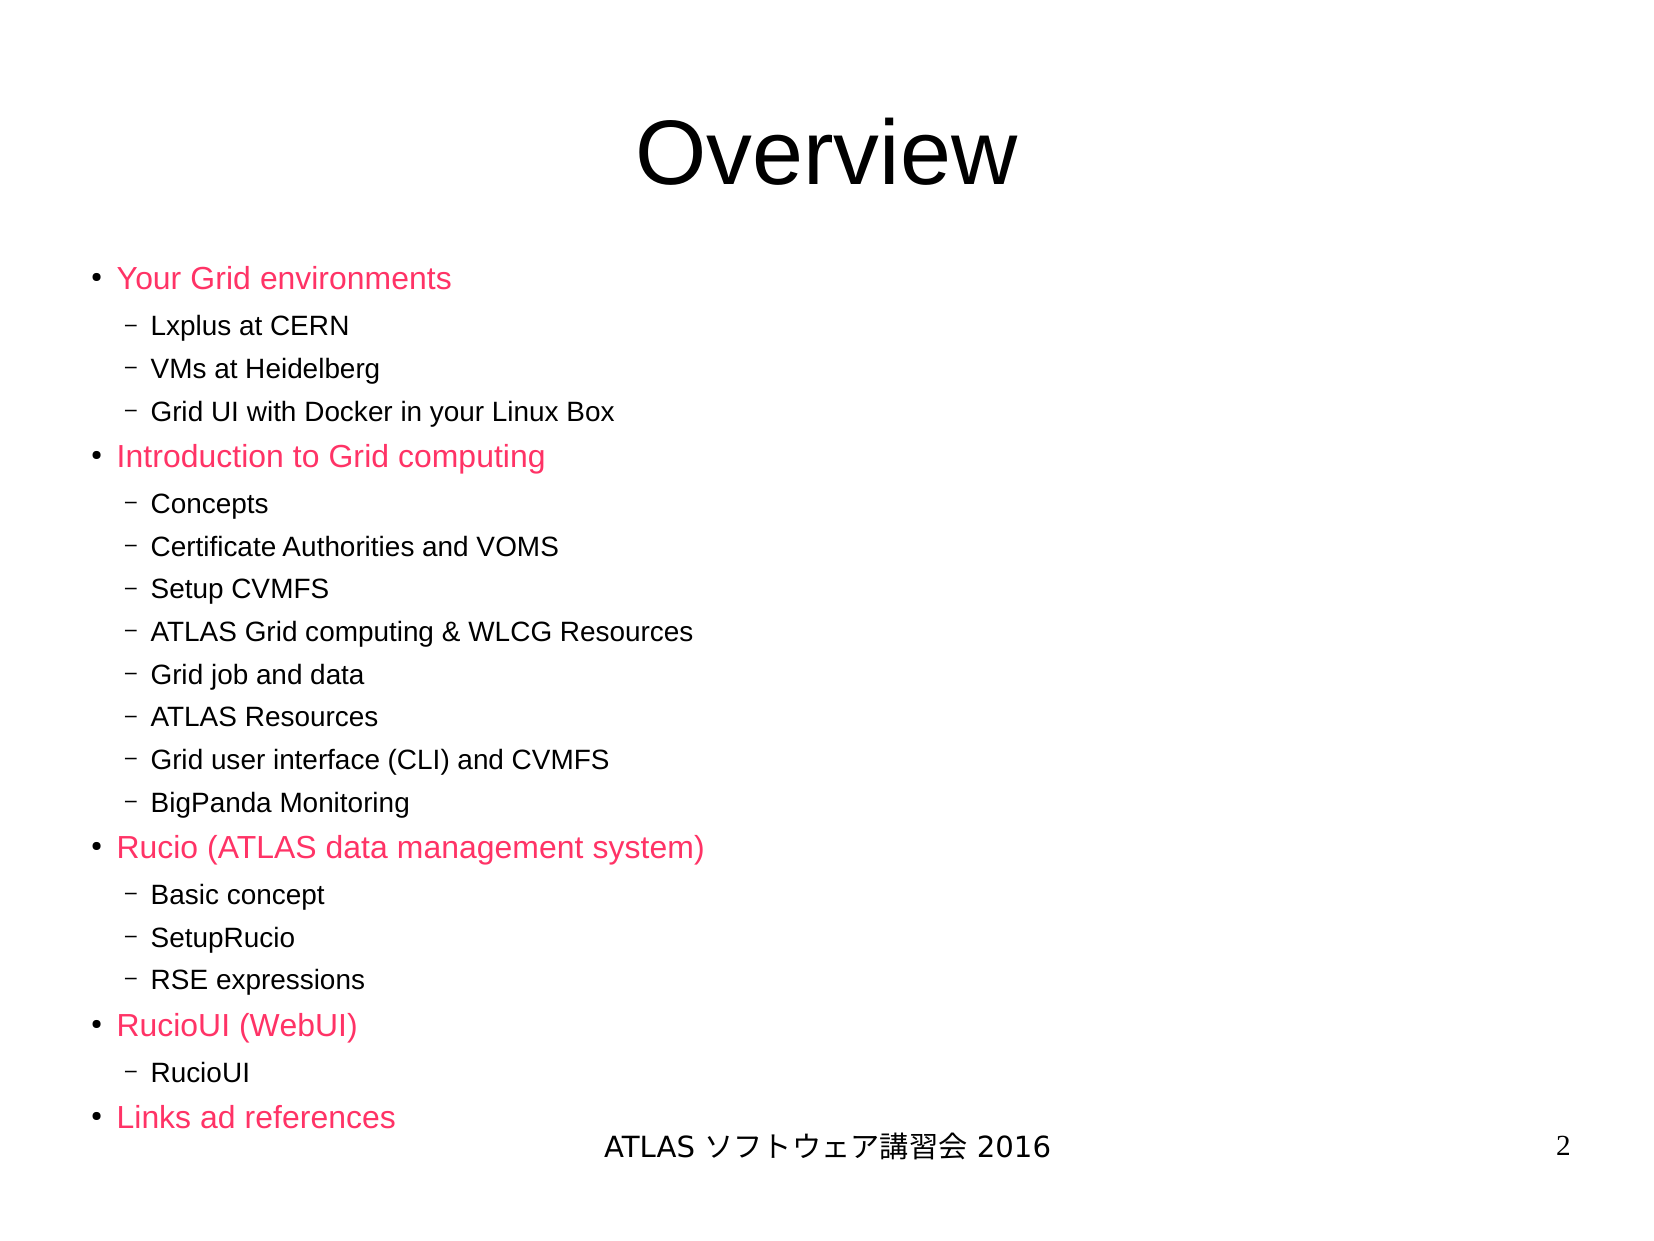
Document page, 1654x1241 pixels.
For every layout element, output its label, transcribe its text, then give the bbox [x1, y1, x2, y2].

list Your Grid environments Lxplus at CERN VMs at Heidelberg Grid UI with Docker in your Linux Box Introduction to Grid computing Concepts Certificate Authorities and VOMS Setup CVMFS ATLAS Grid computing & WLCG Resources Grid job and data ATLAS Resources Grid user interface (CLI) and CVMFS BigPanda Monitoring Rucio (ATLAS data management system) Basic concept SetupRucio RSE expressions RucioUI (WebUI) RucioUI Links ad references [82, 260, 1571, 1141]
title Overview [82, 49, 1571, 257]
